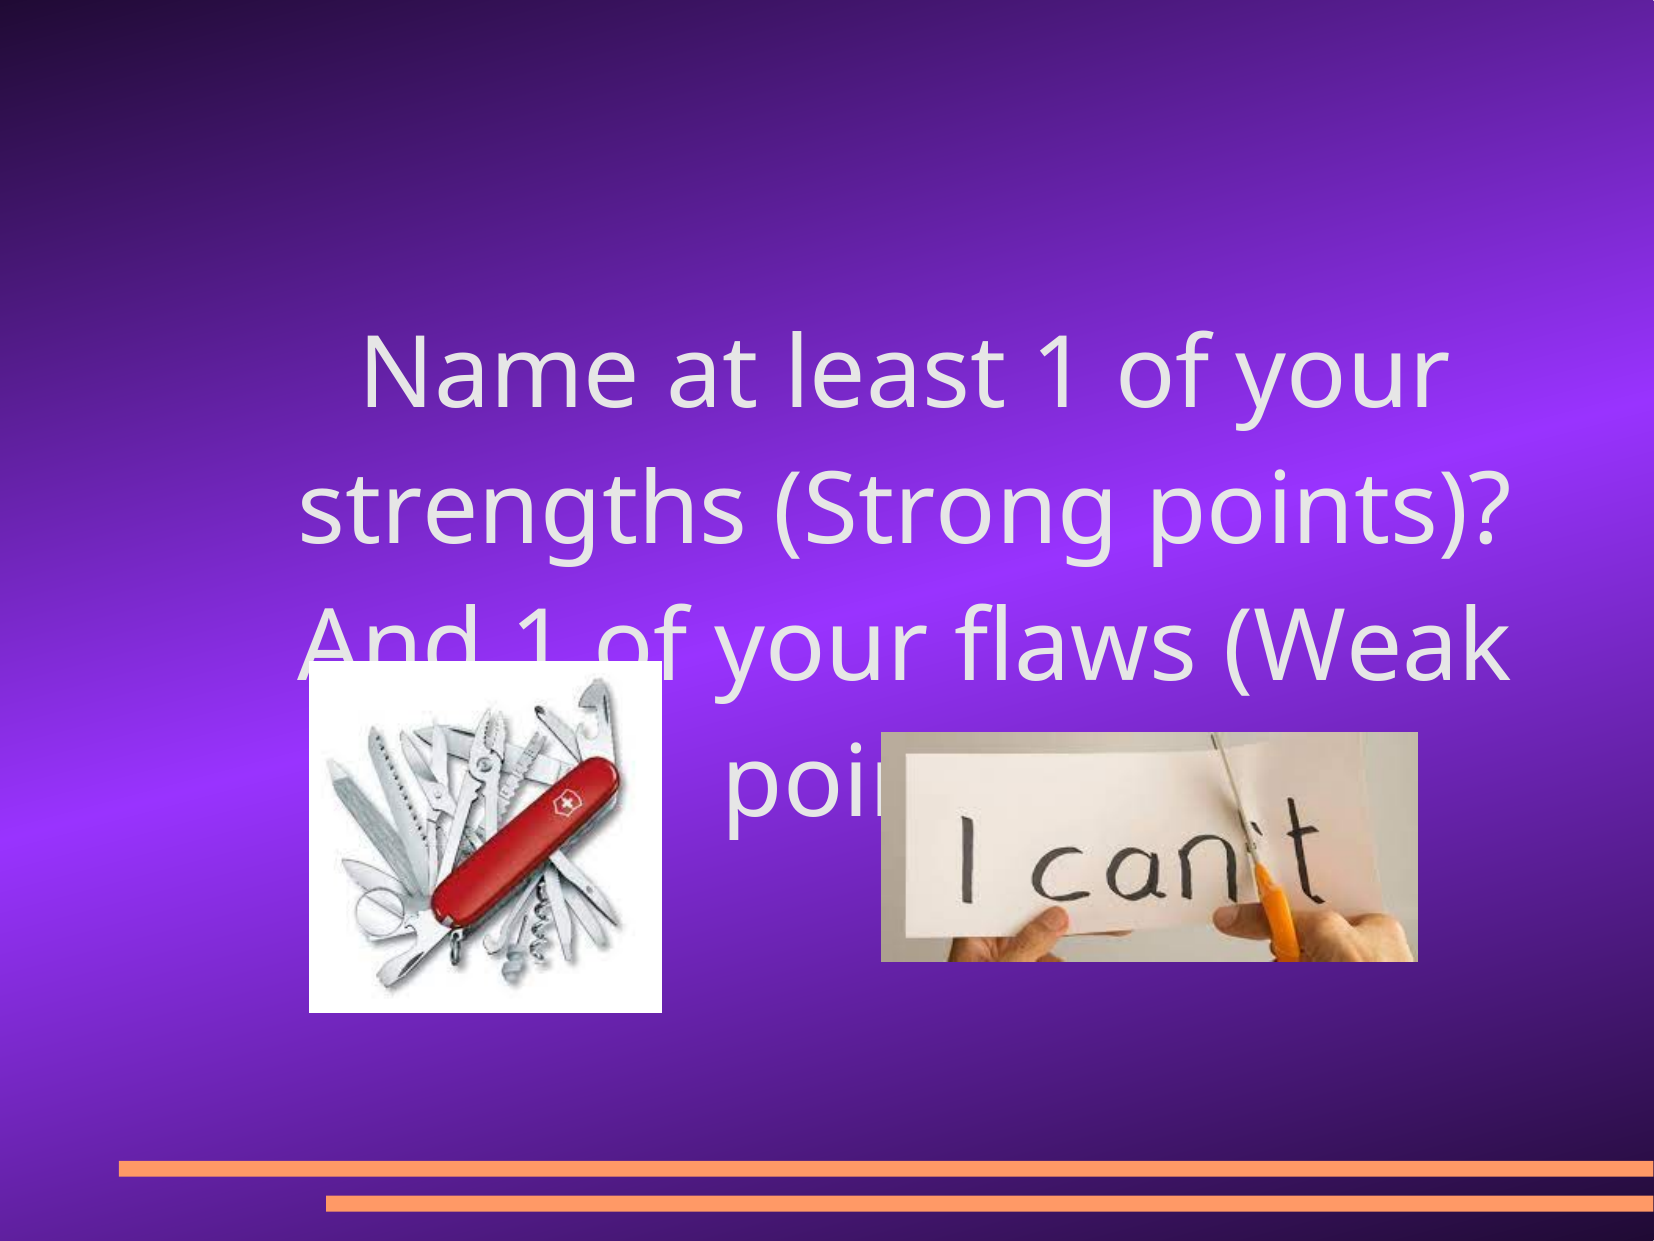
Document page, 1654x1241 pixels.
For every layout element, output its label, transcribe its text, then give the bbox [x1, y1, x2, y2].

picture [309, 661, 662, 1013]
list Name at least 1 of your strengths (Strong points)? And 1 of your flaws (Weak points)? Polyvalent She miss confident [168, 188, 1560, 1131]
picture [881, 732, 1418, 962]
